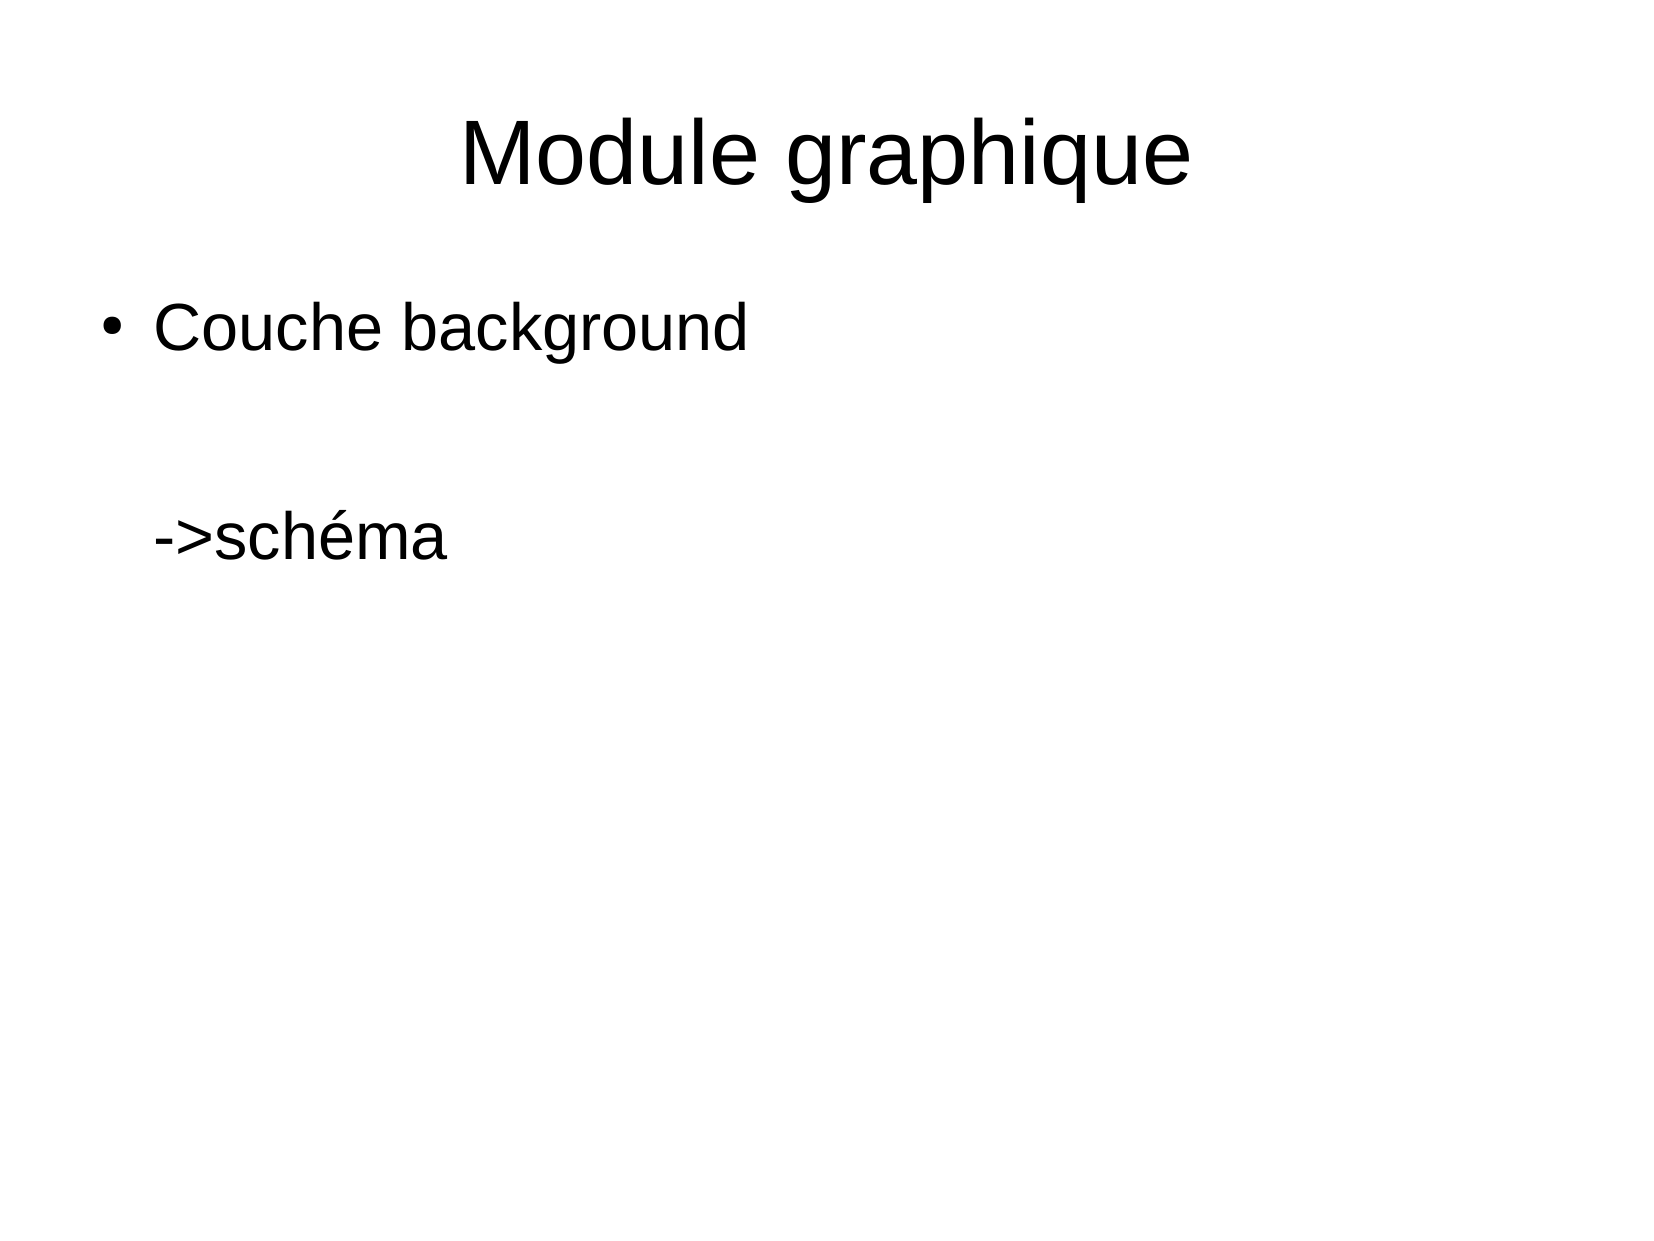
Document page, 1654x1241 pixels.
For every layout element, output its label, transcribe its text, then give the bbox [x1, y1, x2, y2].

title Module graphique [82, 49, 1571, 257]
list Couche background ->schéma [82, 290, 1538, 1010]
